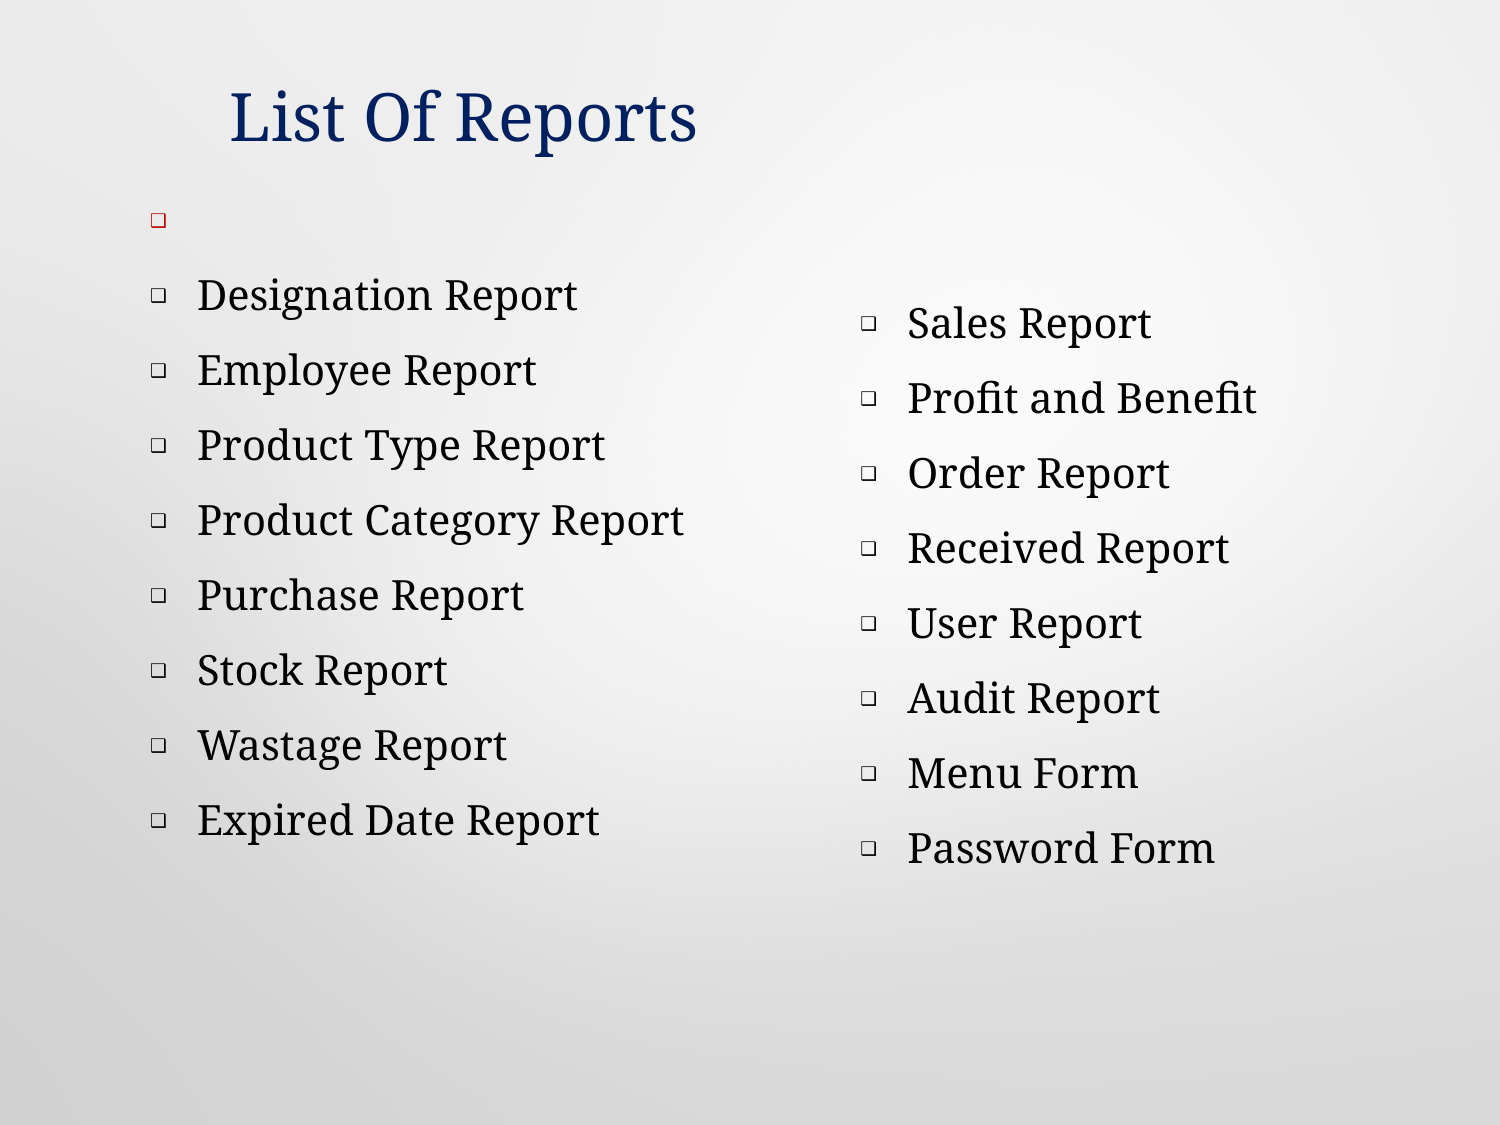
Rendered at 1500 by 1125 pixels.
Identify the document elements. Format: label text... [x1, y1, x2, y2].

text_box Sales Report Profit and Benefit Order Report Received Report User Report Audit Report Menu Form Password Form [845, 214, 1459, 912]
text_box Designation Report Employee Report Product Type Report Product Category Report Purchase Report Stock Report Wastage Report Expired Date Report [135, 186, 823, 883]
text_box List Of Reports [214, 67, 1500, 256]
